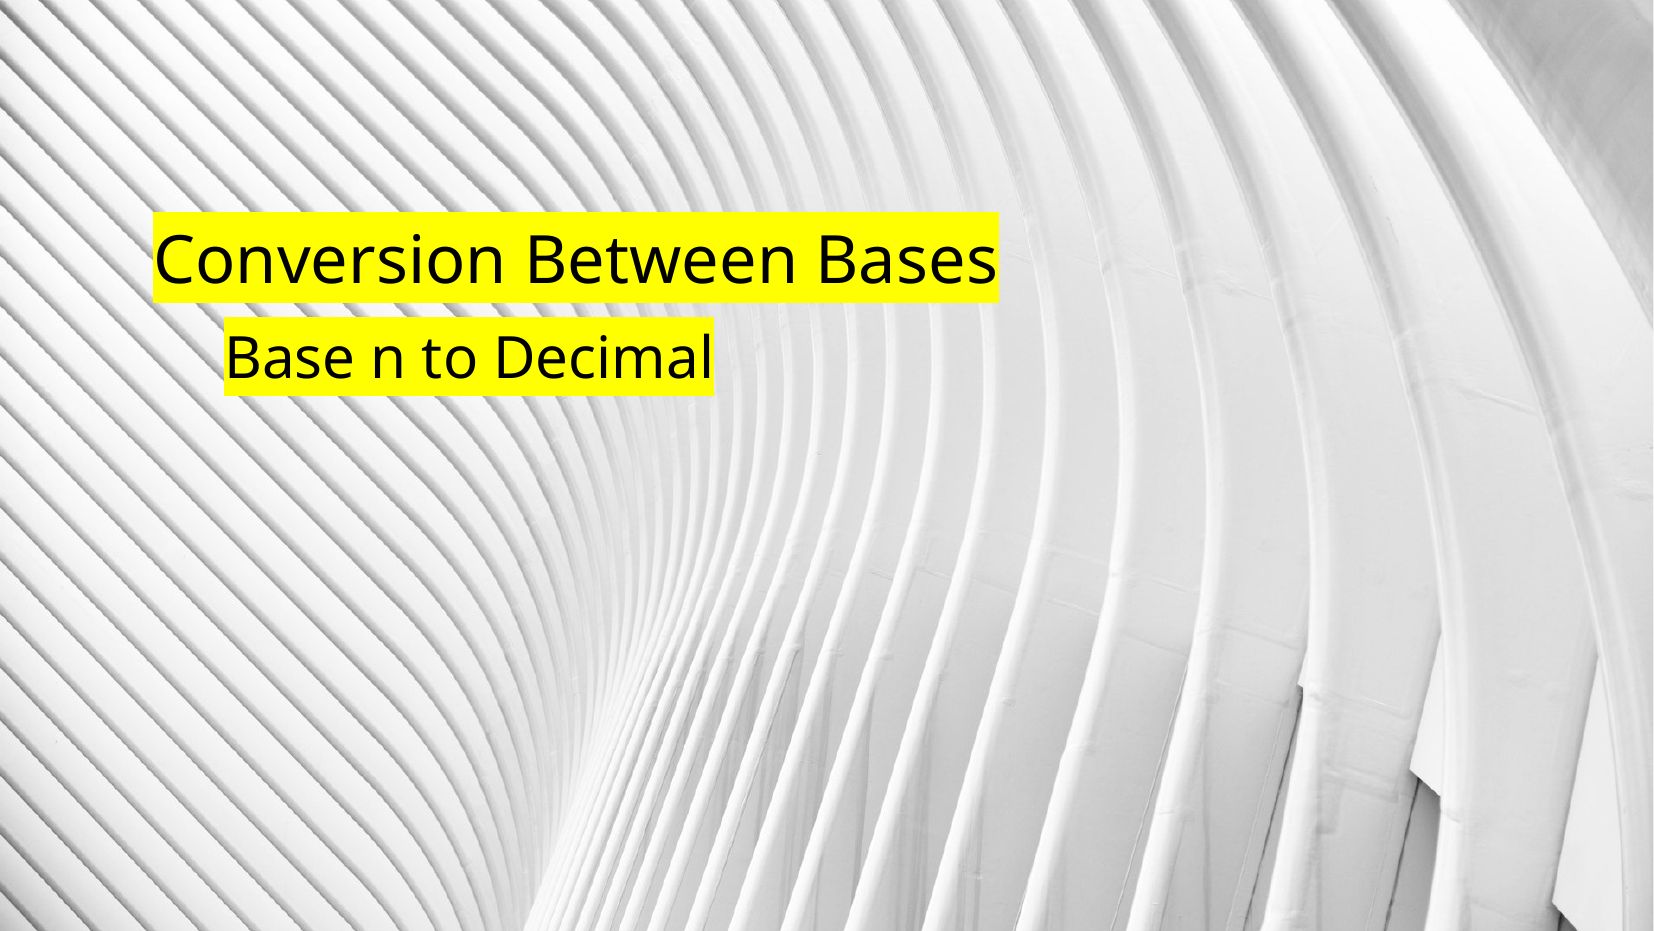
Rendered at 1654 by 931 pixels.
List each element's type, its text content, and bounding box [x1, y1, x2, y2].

picture [0, 0, 1654, 931]
list Conversion Between Bases Base n to Decimal [82, 217, 1571, 839]
